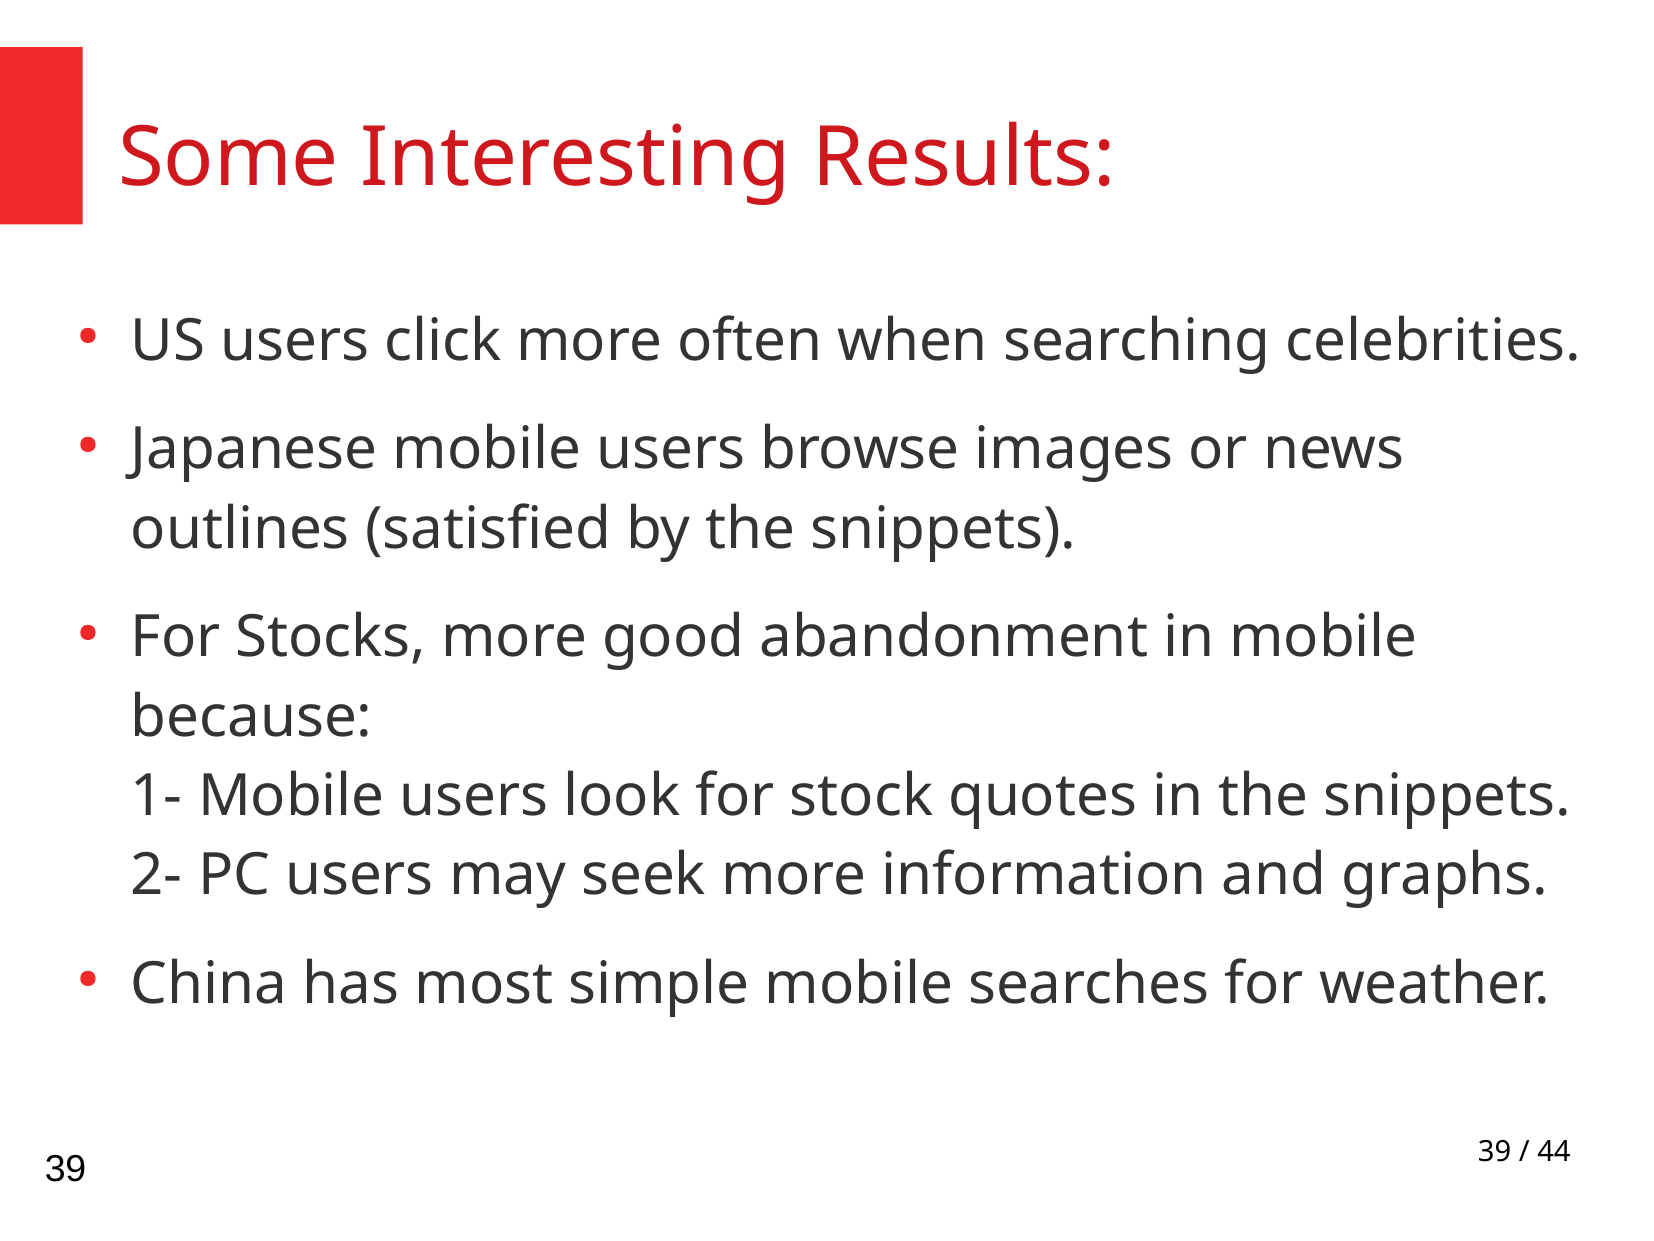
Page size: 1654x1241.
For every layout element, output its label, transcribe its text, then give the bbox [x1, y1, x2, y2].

text_box 39 [30, 1140, 106, 1197]
title Some Interesting Results: [118, 49, 1571, 257]
list US users click more often when searching celebrities. Japanese mobile users browse images or news outlines (satisfied by the snippets). For Stocks, more good abandonment in mobile because: 1- Mobile users look for stock quotes in the snippets. 2- PC users may seek more information and graphs. China has most simple mobile searches for weather. [60, 297, 1606, 1115]
